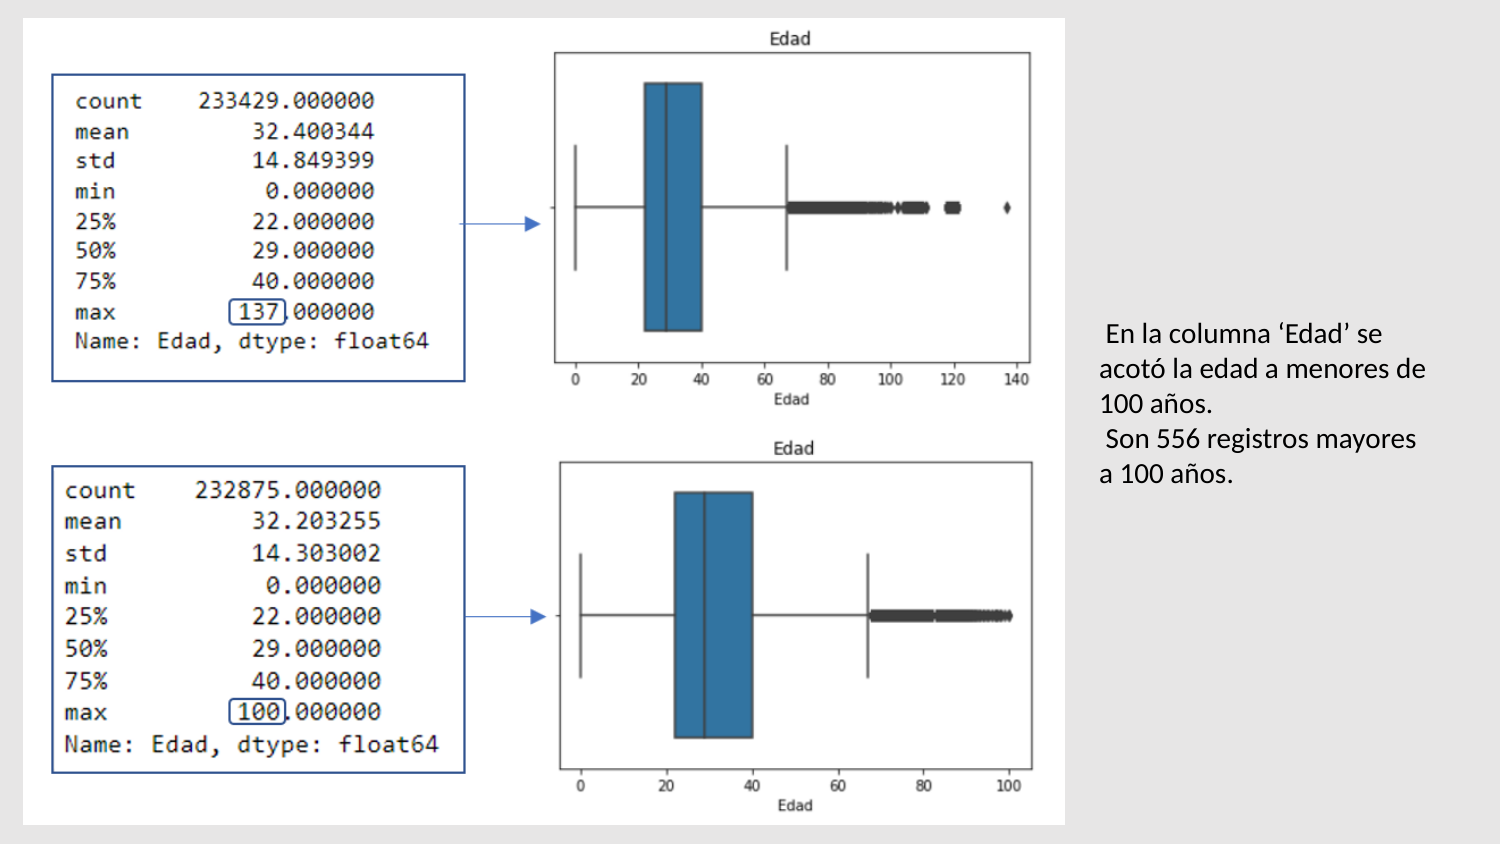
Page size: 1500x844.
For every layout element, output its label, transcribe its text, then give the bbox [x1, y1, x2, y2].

picture [23, 18, 1065, 826]
text_box En la columna ‘Edad’ se acotó la edad a menores de 100 años. Son 556 registros mayores a 100 años. [1087, 302, 1441, 501]
